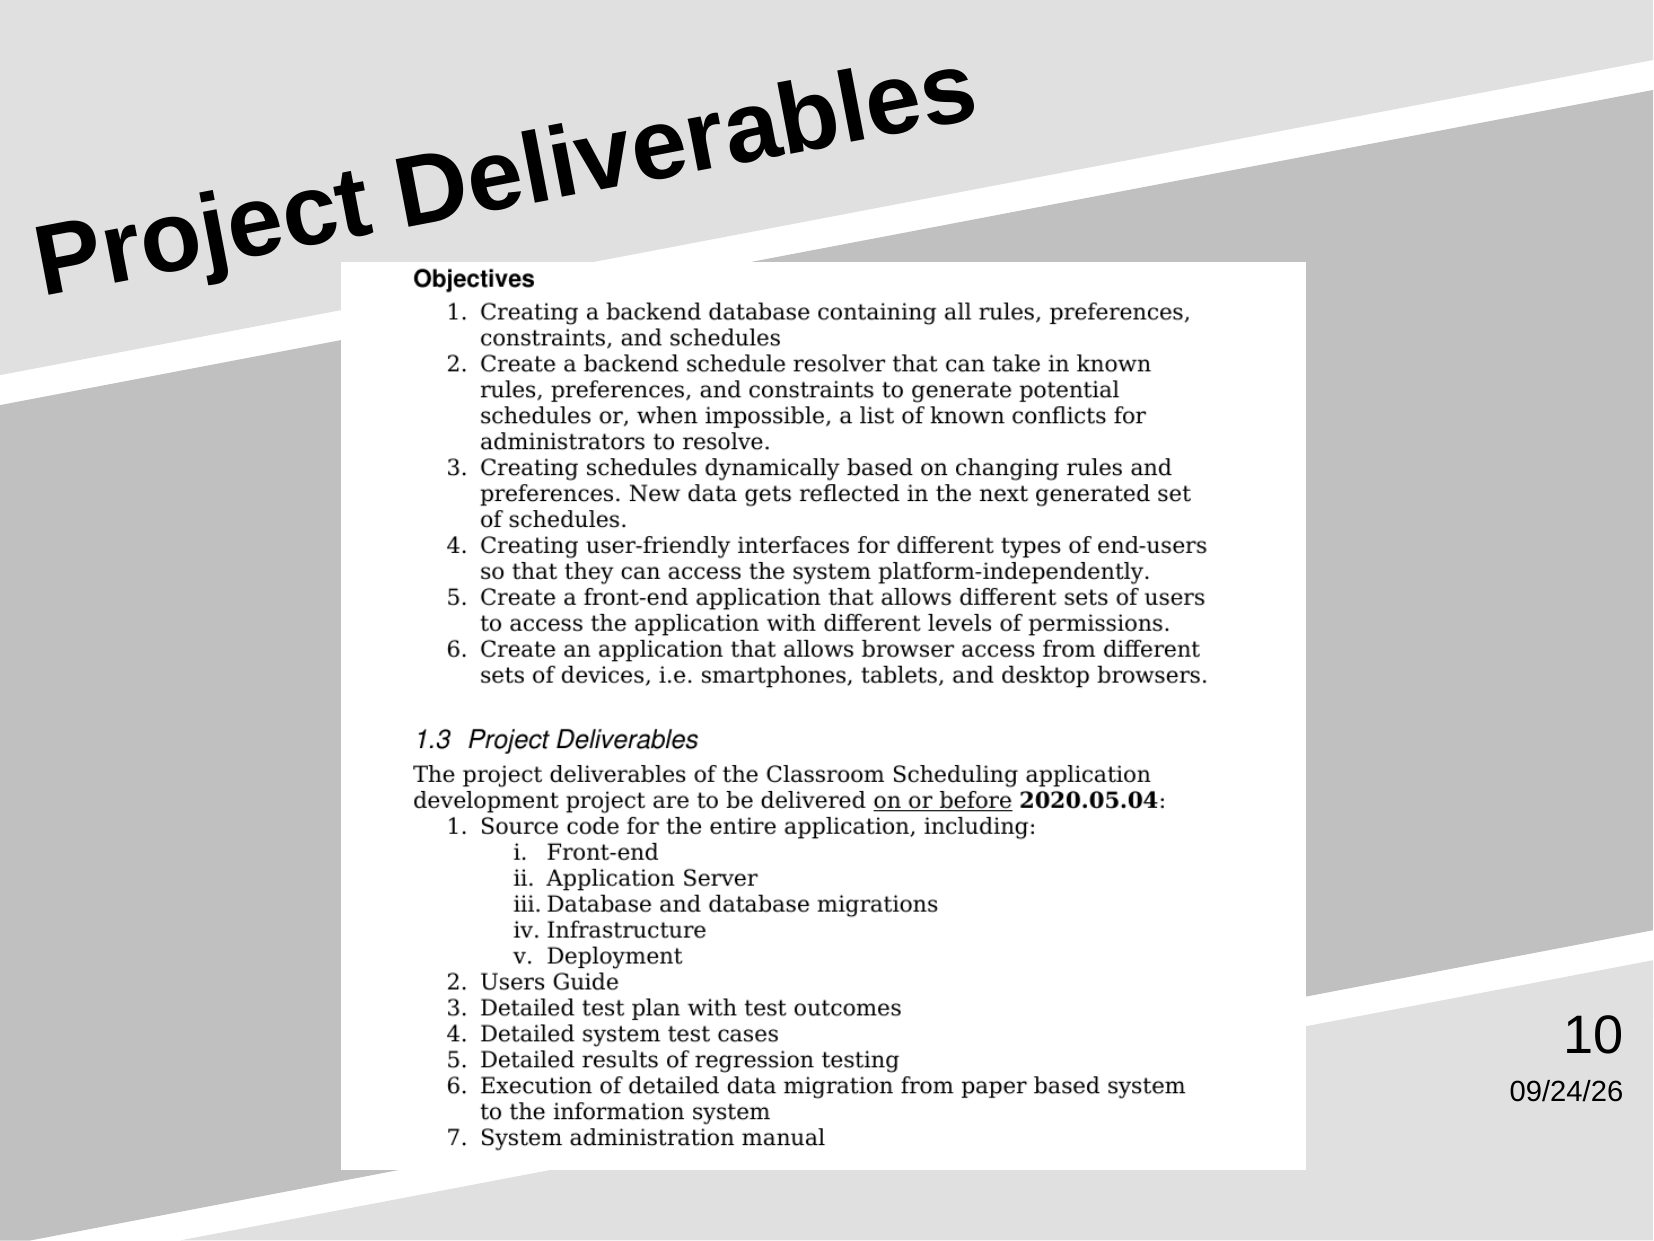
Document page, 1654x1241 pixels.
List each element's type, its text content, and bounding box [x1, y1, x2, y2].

picture [341, 262, 1306, 1171]
title Project Deliverables [17, 0, 1518, 365]
